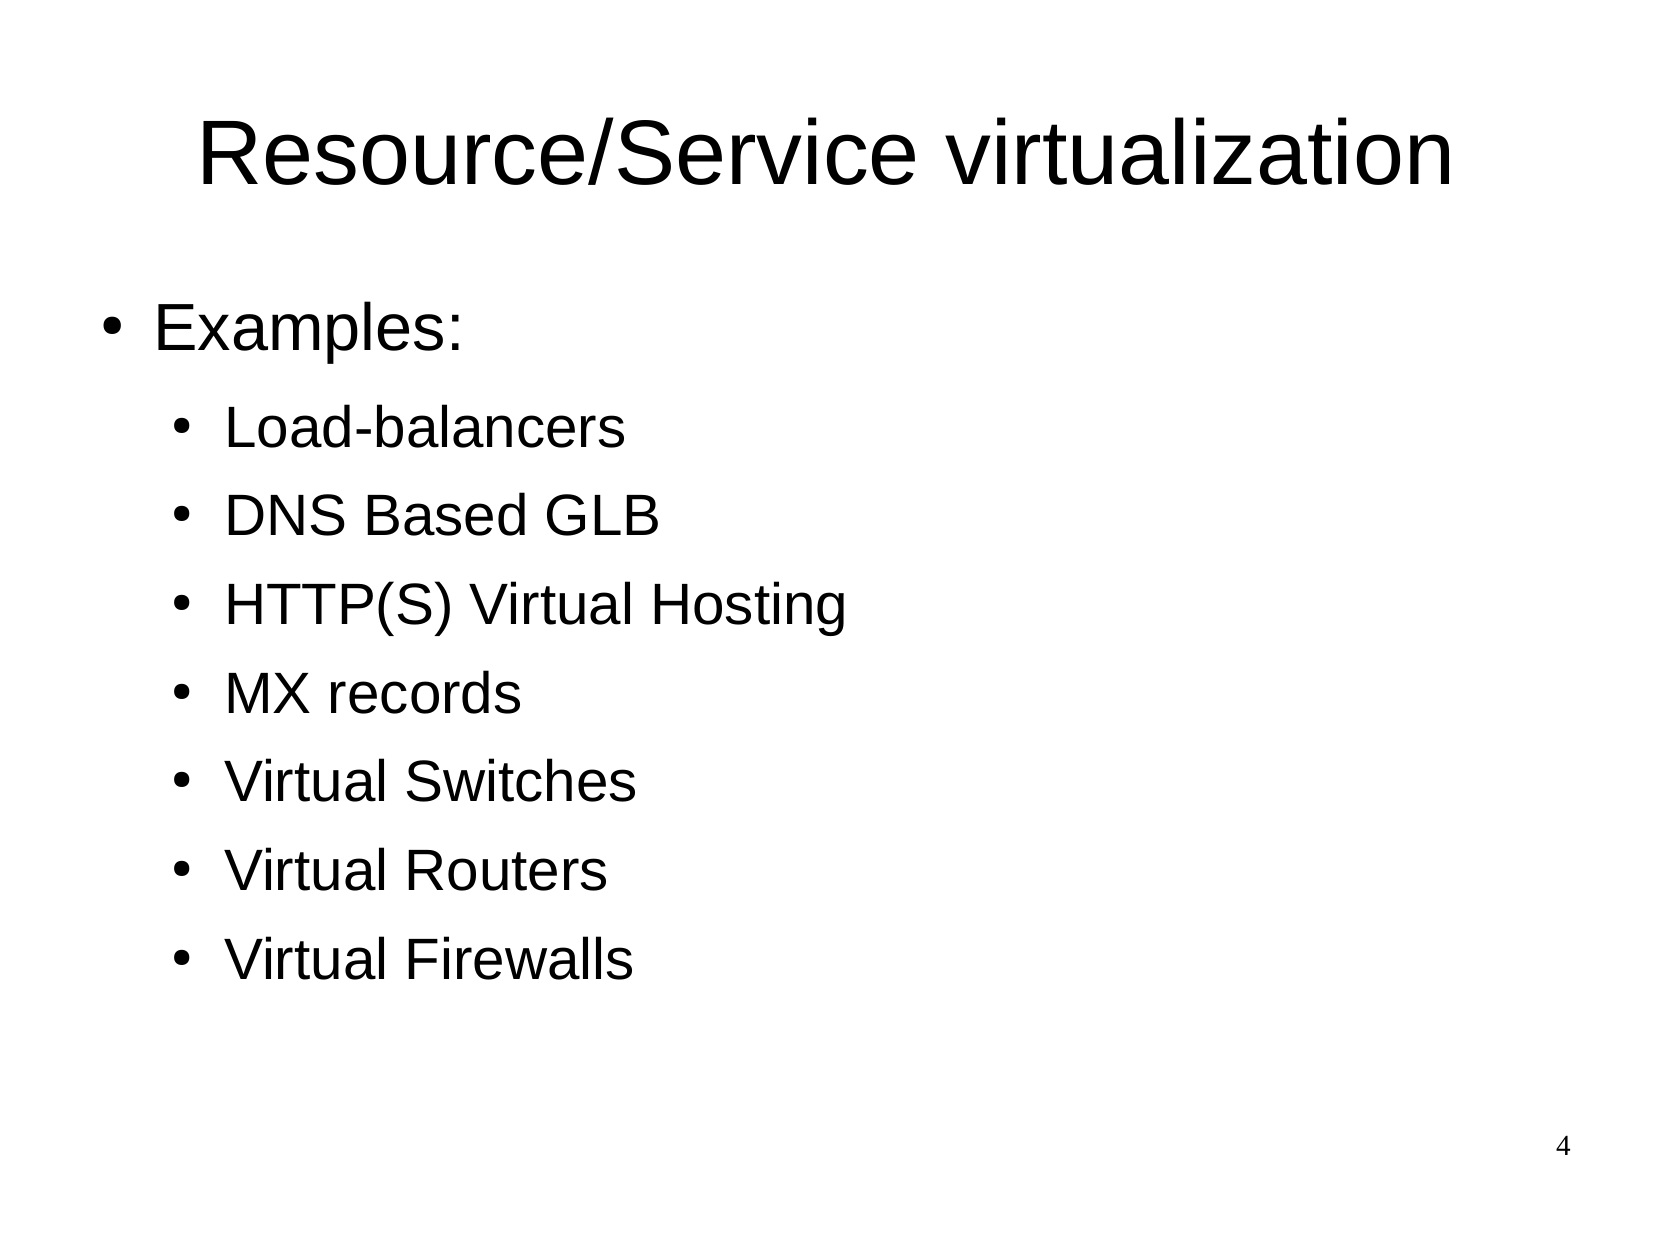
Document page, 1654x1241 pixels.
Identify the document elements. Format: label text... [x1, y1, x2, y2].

title Resource/Service virtualization [82, 49, 1571, 257]
list Examples: Load-balancers DNS Based GLB HTTP(S) Virtual Hosting MX records Virtual Switches Virtual Routers Virtual Firewalls [82, 290, 1571, 1109]
